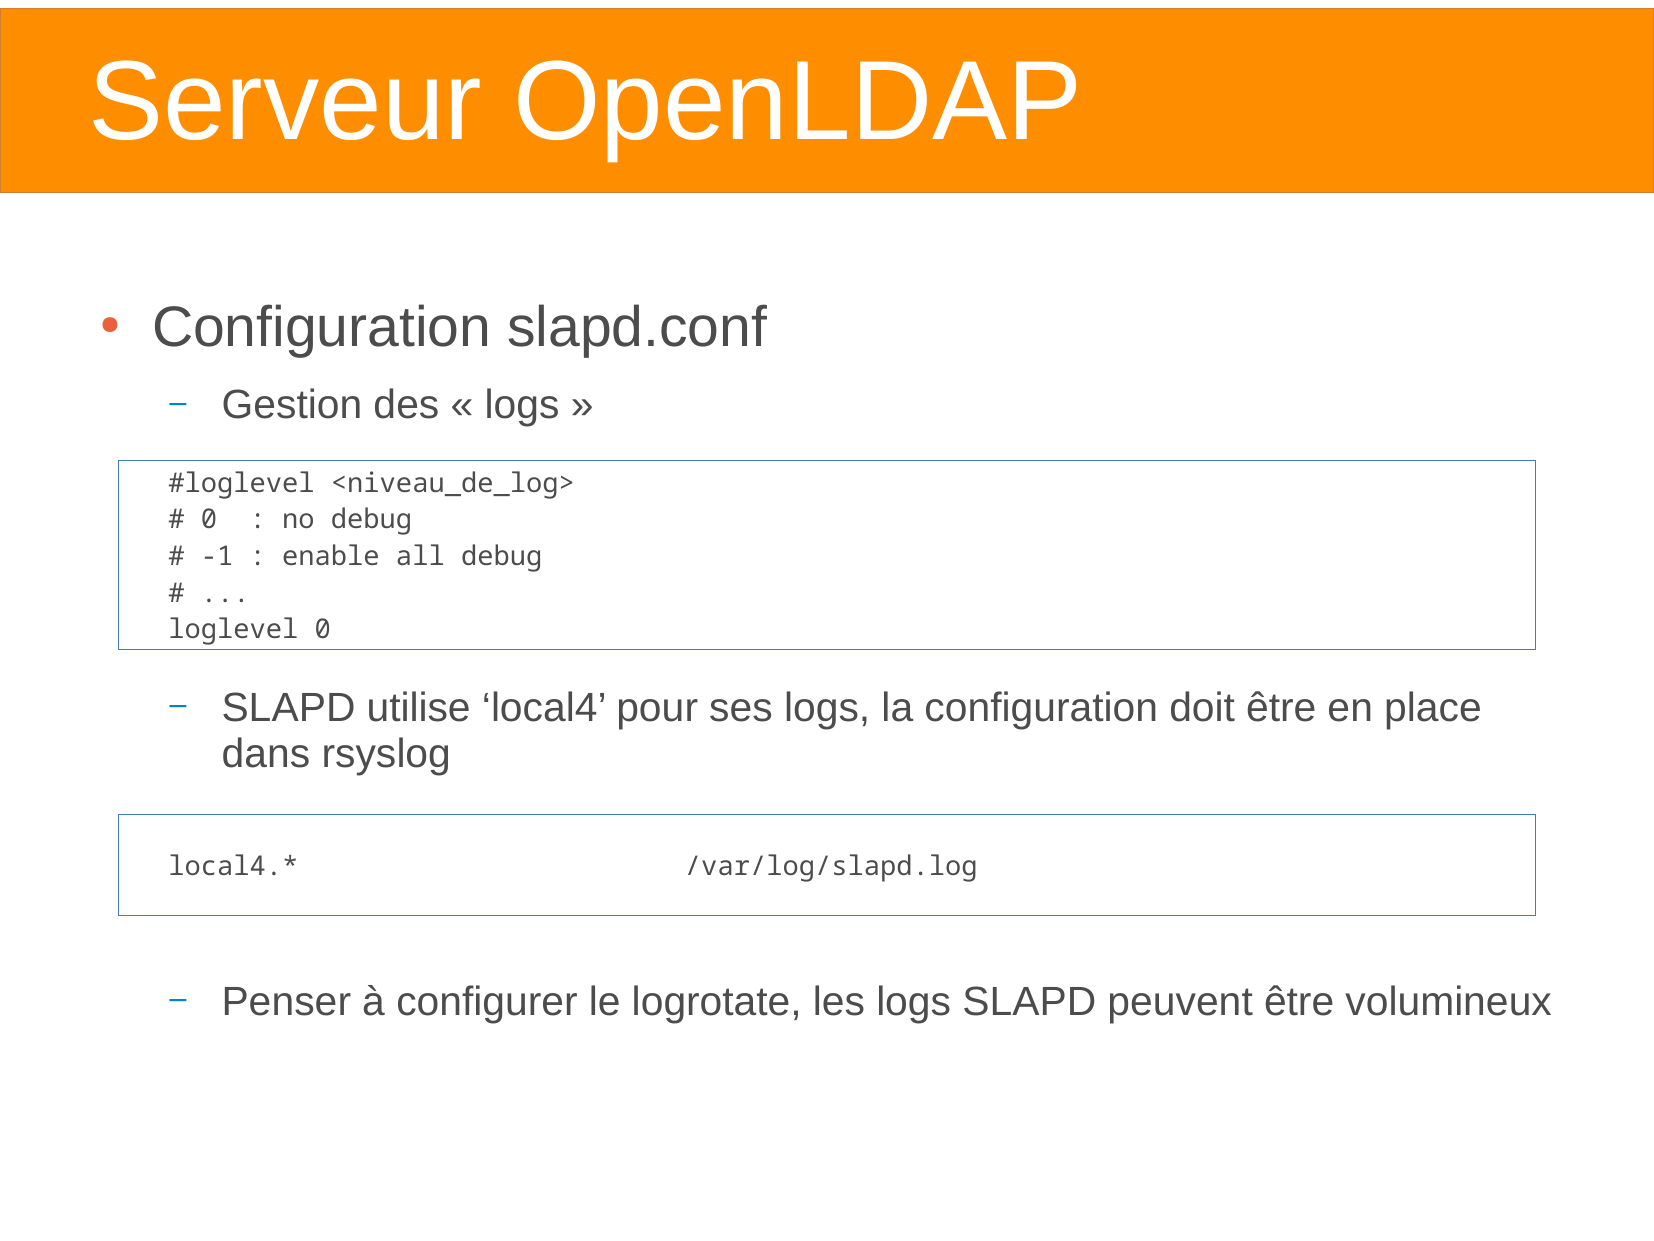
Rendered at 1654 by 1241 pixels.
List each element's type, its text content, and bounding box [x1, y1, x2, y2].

text_box #loglevel <niveau_de_log> # 0 : no debug # -1 : enable all debug # ... loglevel 0 [118, 460, 1536, 650]
list Configuration slapd.conf Gestion des « logs » SLAPD utilise ‘local4’ pour ses logs, la configuration doit être en place dans rsyslog Penser à configurer le logrotate, les logs SLAPD peuvent être volumineux [82, 295, 1571, 1182]
text_box local4.* /var/log/slapd.log [118, 814, 1536, 916]
title Serveur OpenLDAP [0, 8, 1654, 193]
